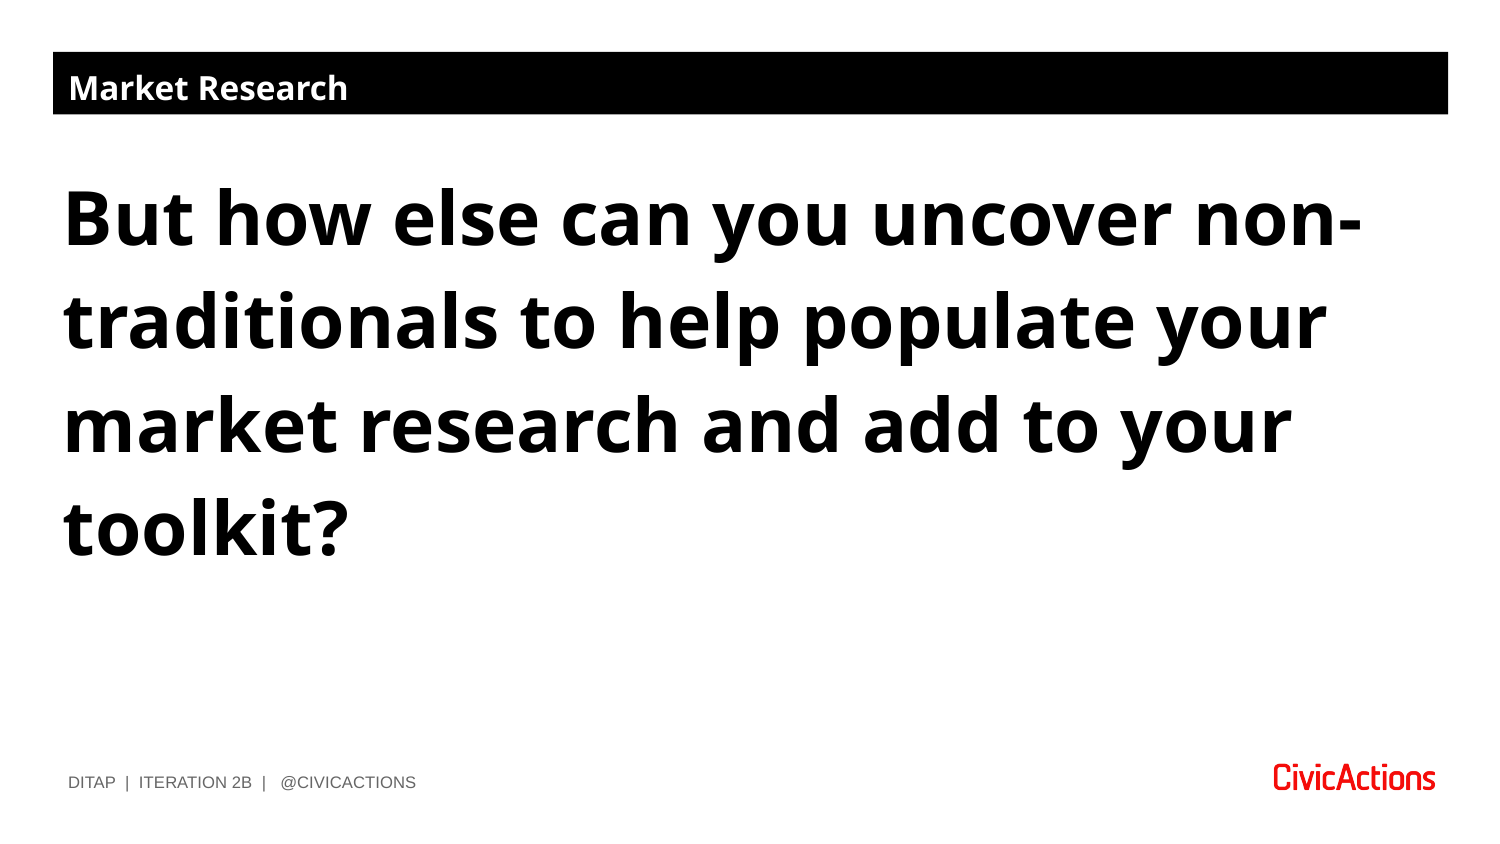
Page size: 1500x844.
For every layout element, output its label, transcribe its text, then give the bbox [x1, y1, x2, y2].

title Market Research [53, 51, 1449, 115]
list But how else can you uncover non-traditionals to help populate your market research and add to your toolkit? [53, 147, 1449, 742]
picture [1271, 758, 1438, 795]
